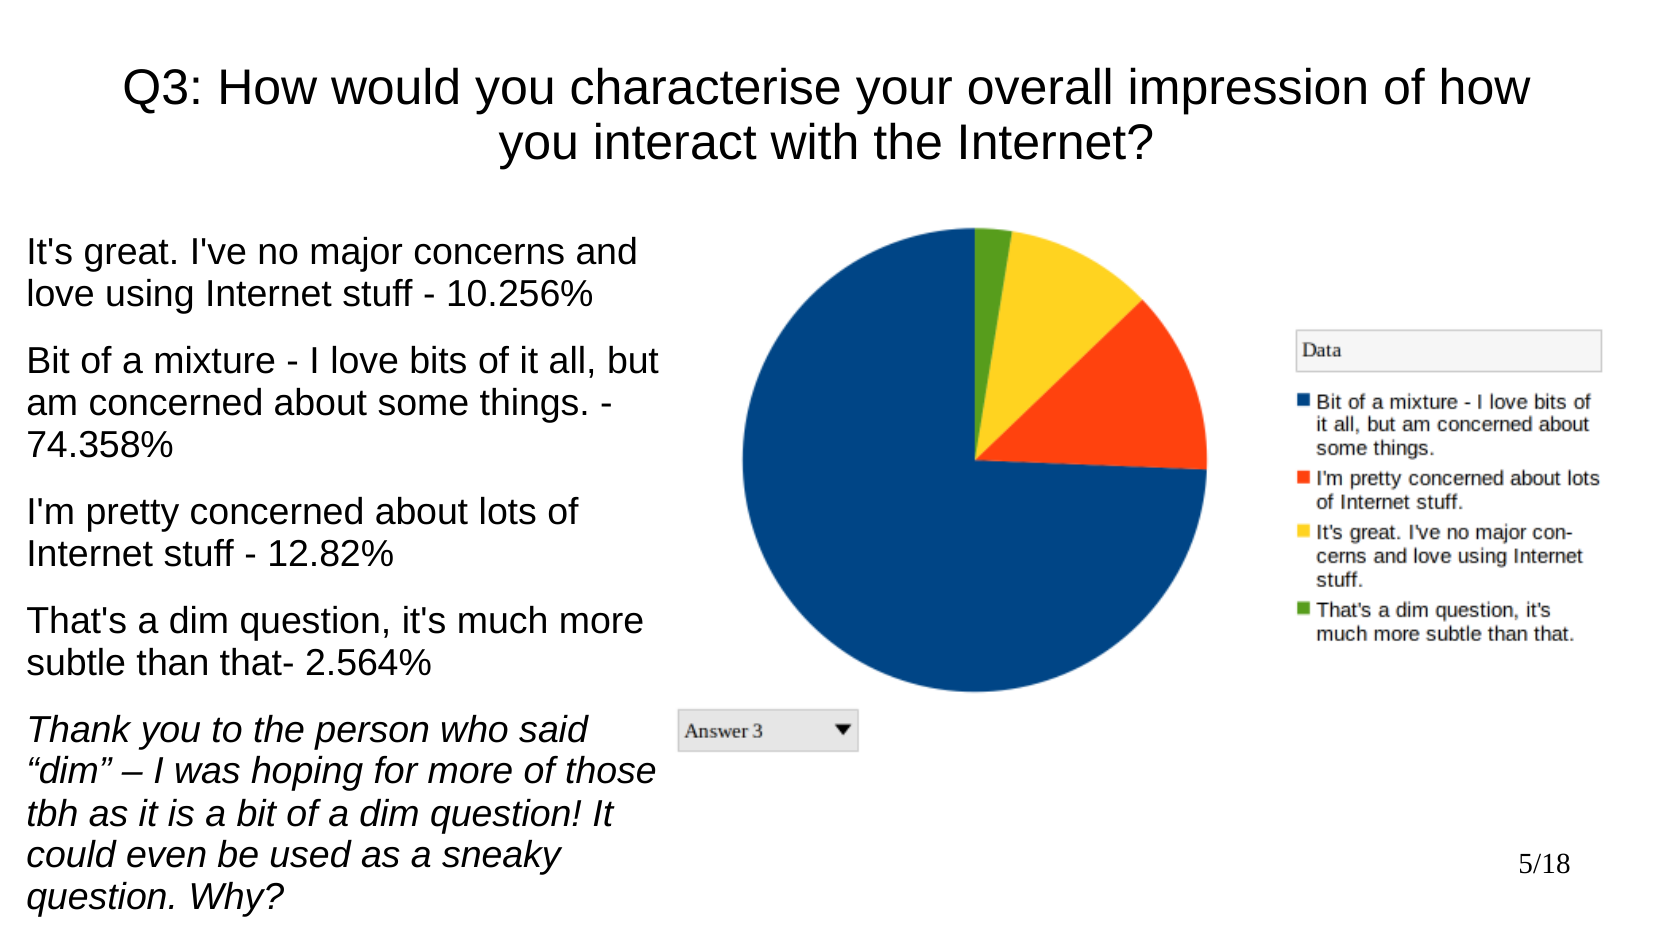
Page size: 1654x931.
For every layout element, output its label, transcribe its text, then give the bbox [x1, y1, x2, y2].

title Q3: How would you characterise your overall impression of how you interact with the Internet? [82, 37, 1571, 193]
picture [659, 217, 1620, 758]
text_box It's great. I've no major concerns and love using Internet stuff - 10.256% Bit of a mixture - I love bits of it all, but am concerned about some things. - 74.358% I'm pretty concerned about lots of Internet stuff - 12.82% That's a dim question, it's much more subtle than that- 2.564% Thank you to the person who said “dim” – I was hoping for more of those tbh as it is a bit of a dim question! It could even be used as a sneaky question. Why? [11, 223, 709, 926]
